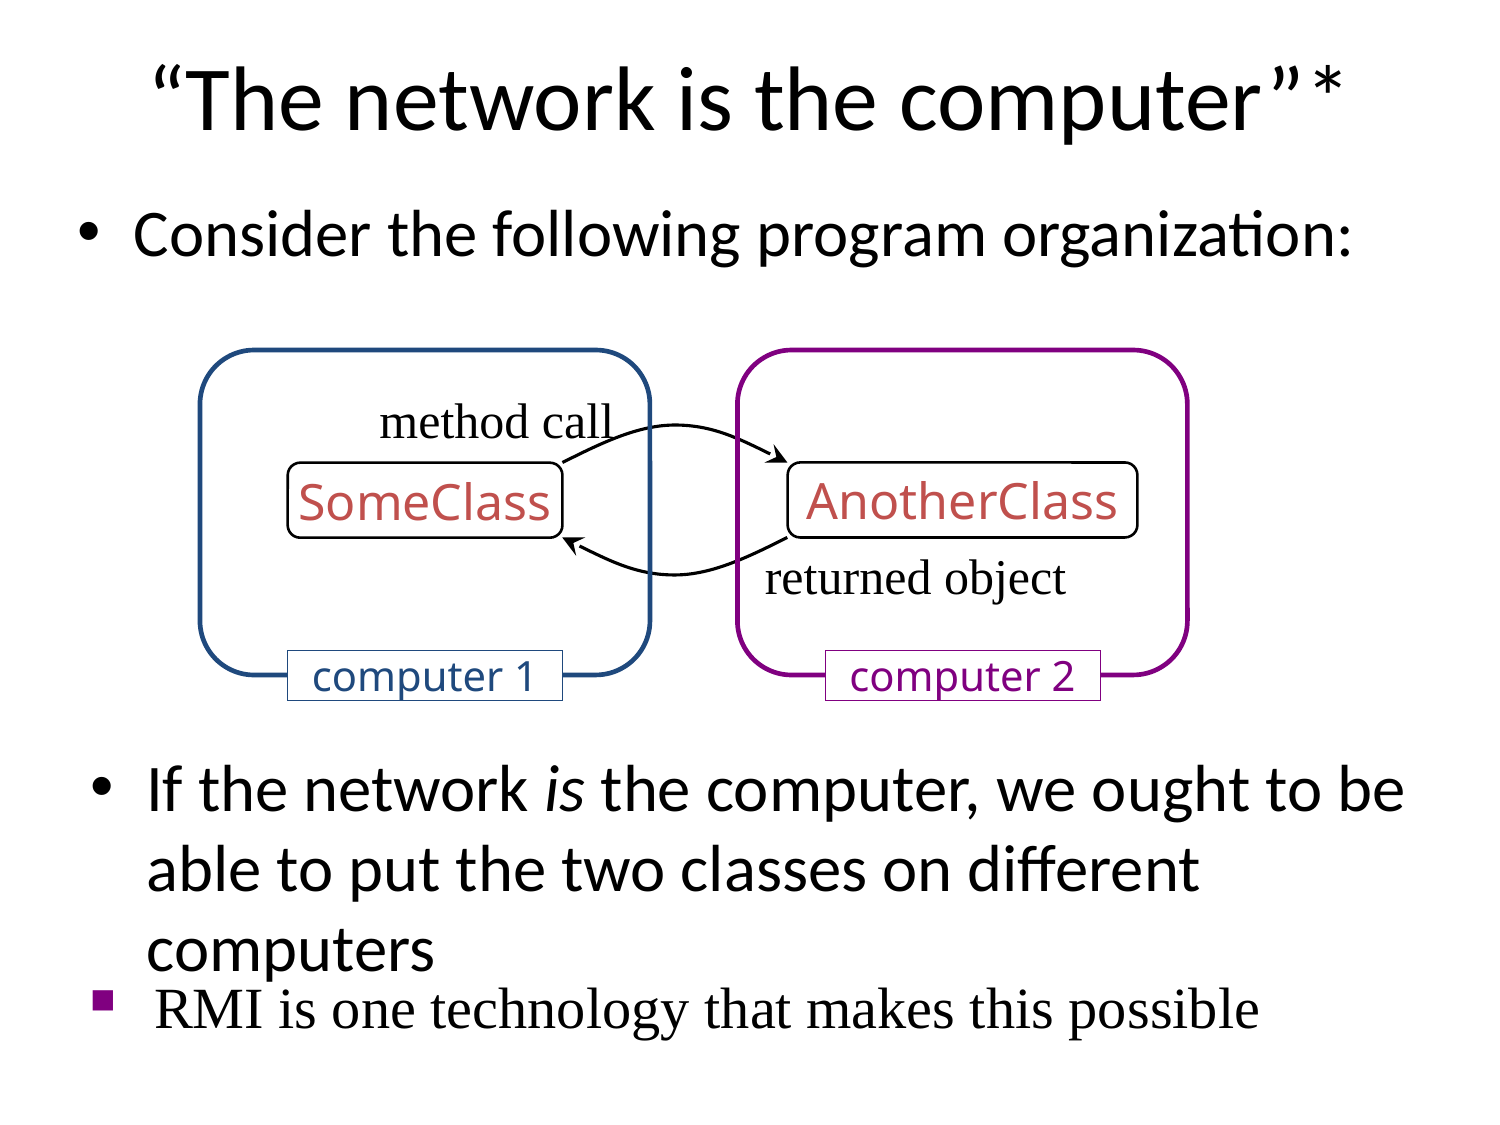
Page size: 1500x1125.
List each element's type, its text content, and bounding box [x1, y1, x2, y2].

text_box returned object [750, 537, 1100, 613]
text_box computer 2 [940, 671, 953, 688]
text_box AnotherClass [787, 462, 1138, 538]
title “The network is the computer”* [75, 0, 1426, 182]
text_box computer 1 [403, 671, 416, 688]
text_box method call [364, 381, 640, 457]
text_box SomeClass [287, 462, 563, 538]
list Consider the following program organization: [62, 182, 1438, 283]
text_box computer 1 [287, 650, 563, 700]
list If the network is the computer, we ought to be able to put the two classes on different computers [75, 737, 1450, 938]
text_box computer 2 [825, 650, 1100, 700]
text_box RMI is one technology that makes this possible [75, 880, 1425, 1048]
